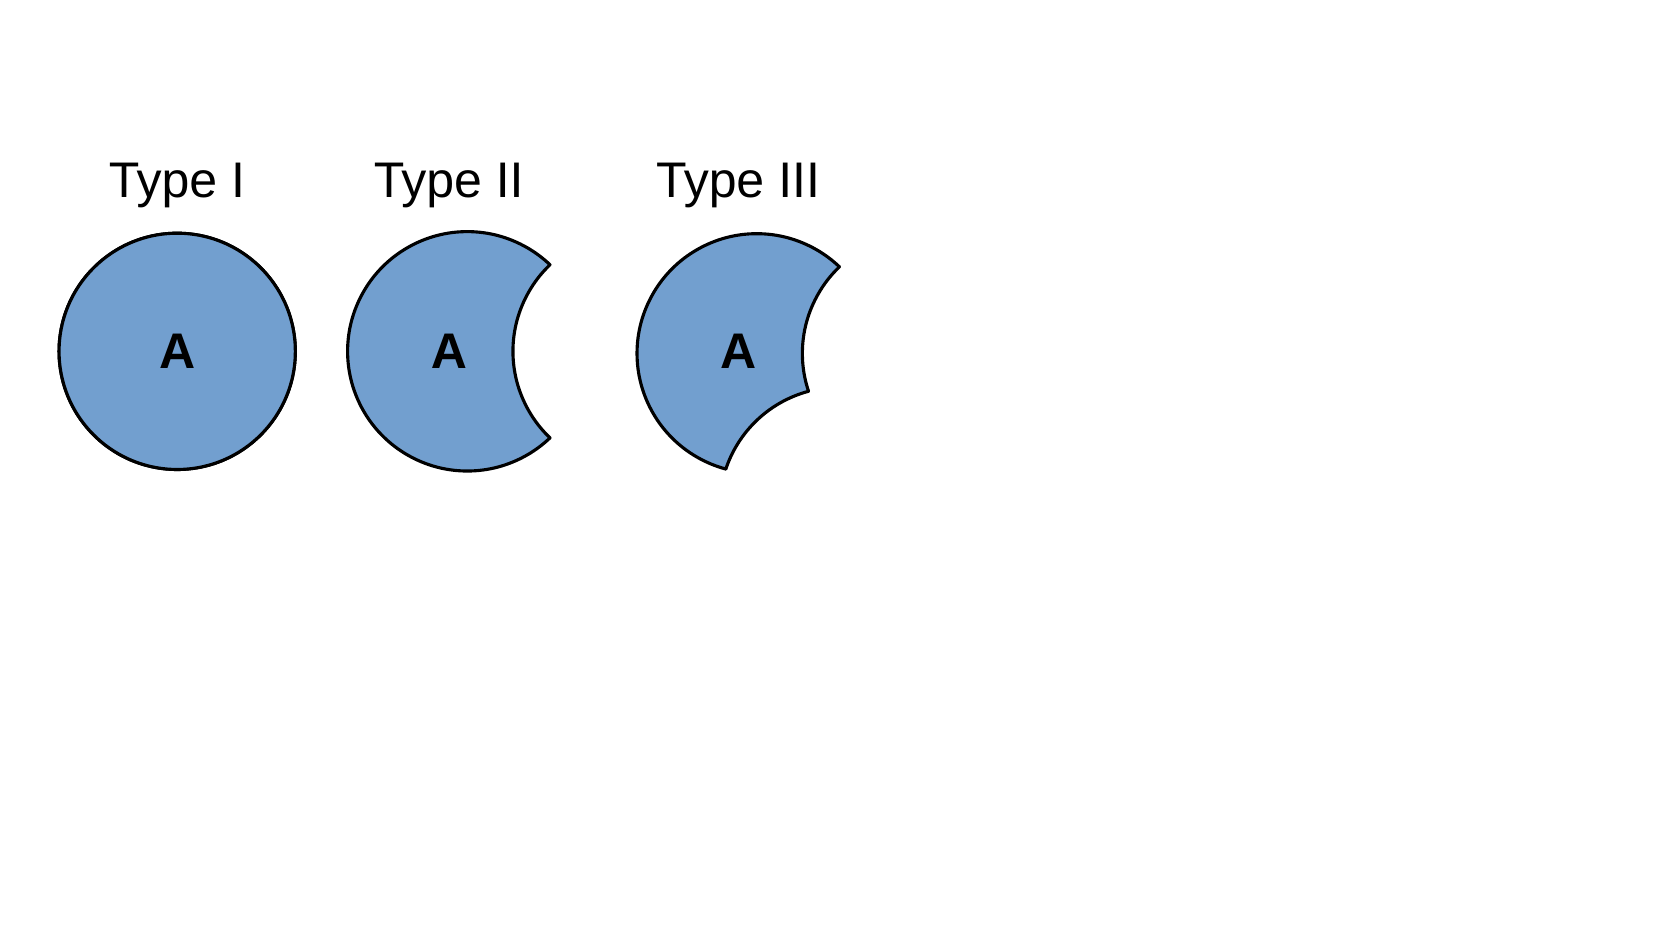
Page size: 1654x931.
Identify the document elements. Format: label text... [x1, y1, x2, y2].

text_box Type I [59, 135, 296, 225]
text_box Type III [620, 135, 857, 225]
text_box A [347, 231, 550, 472]
text_box A [637, 233, 840, 470]
text_box Type II [330, 135, 567, 225]
text_box A [59, 233, 296, 470]
